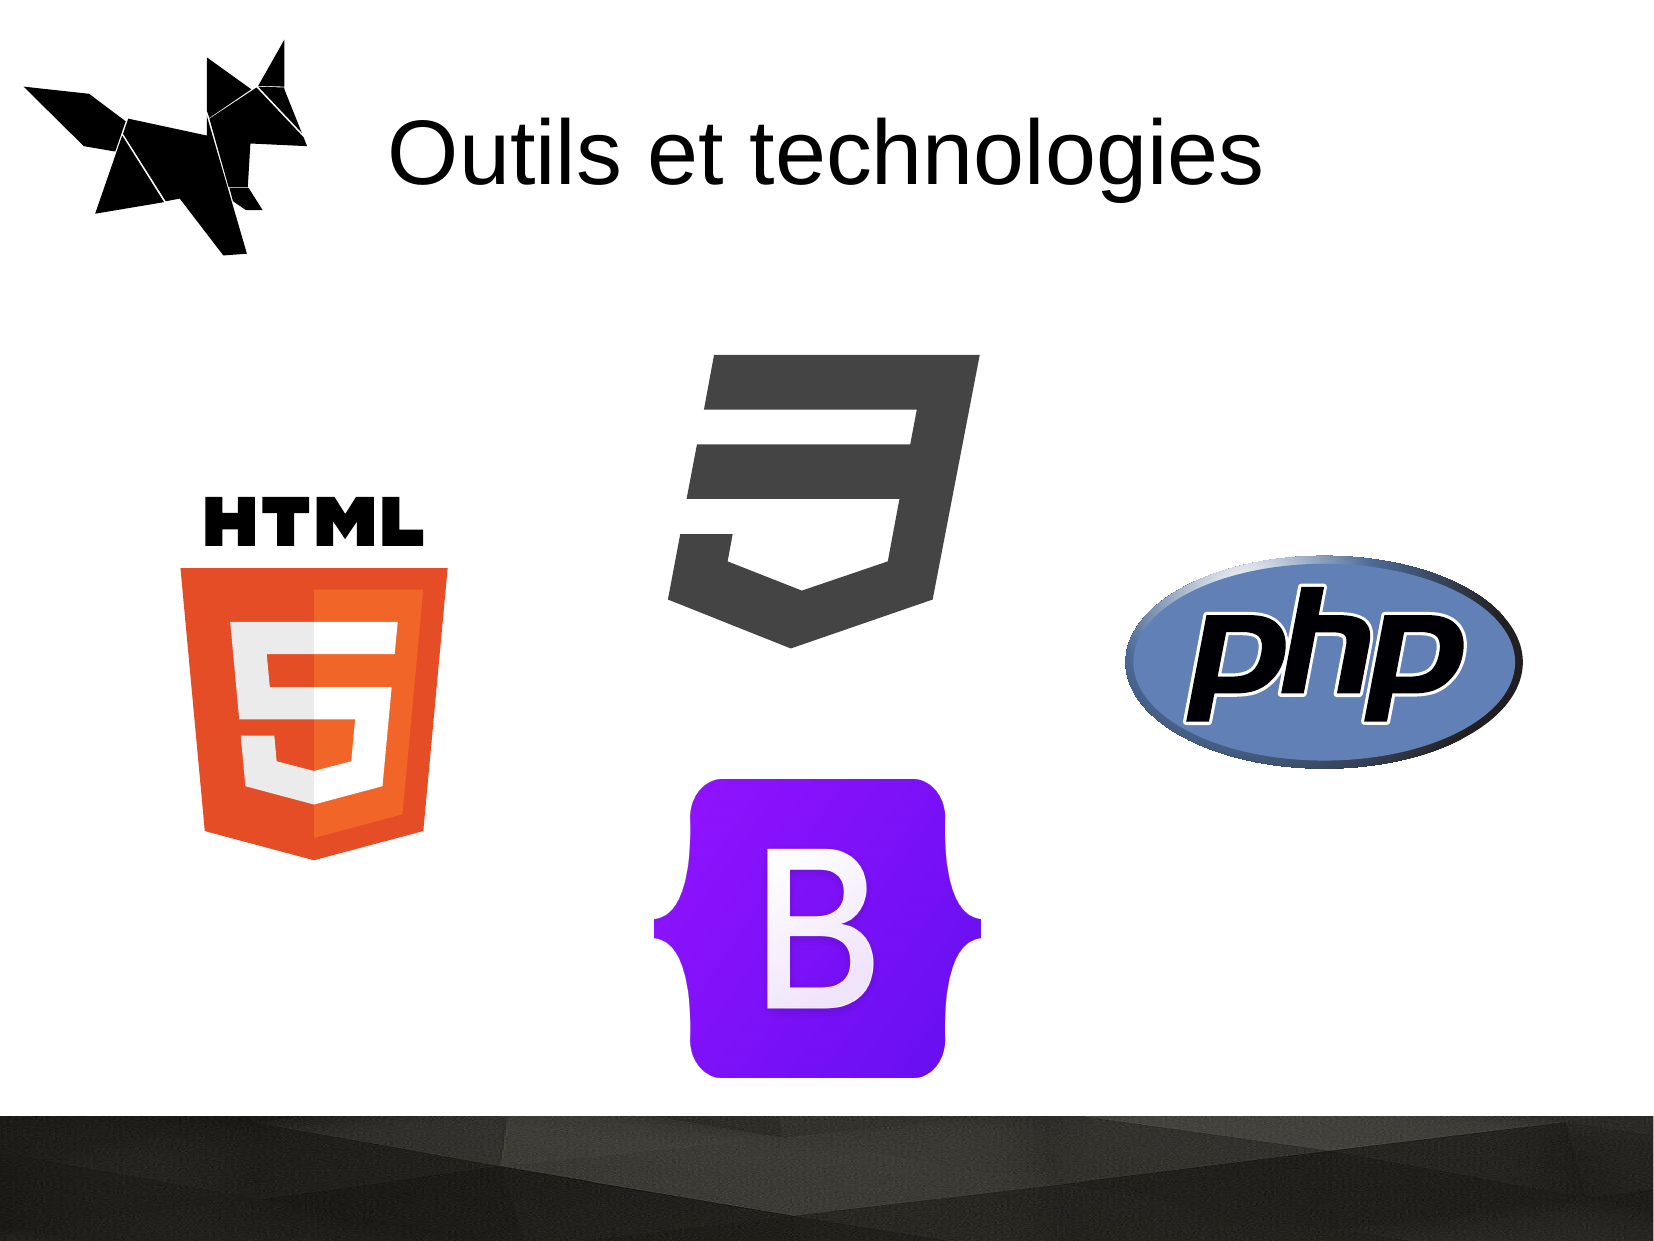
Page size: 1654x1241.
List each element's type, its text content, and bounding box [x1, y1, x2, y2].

picture [179, 496, 449, 862]
picture [654, 779, 981, 1078]
picture [0, 1116, 1654, 1241]
title Outils et technologies [308, 49, 1571, 257]
picture [667, 354, 981, 650]
picture [23, 30, 308, 319]
picture [1124, 555, 1524, 770]
